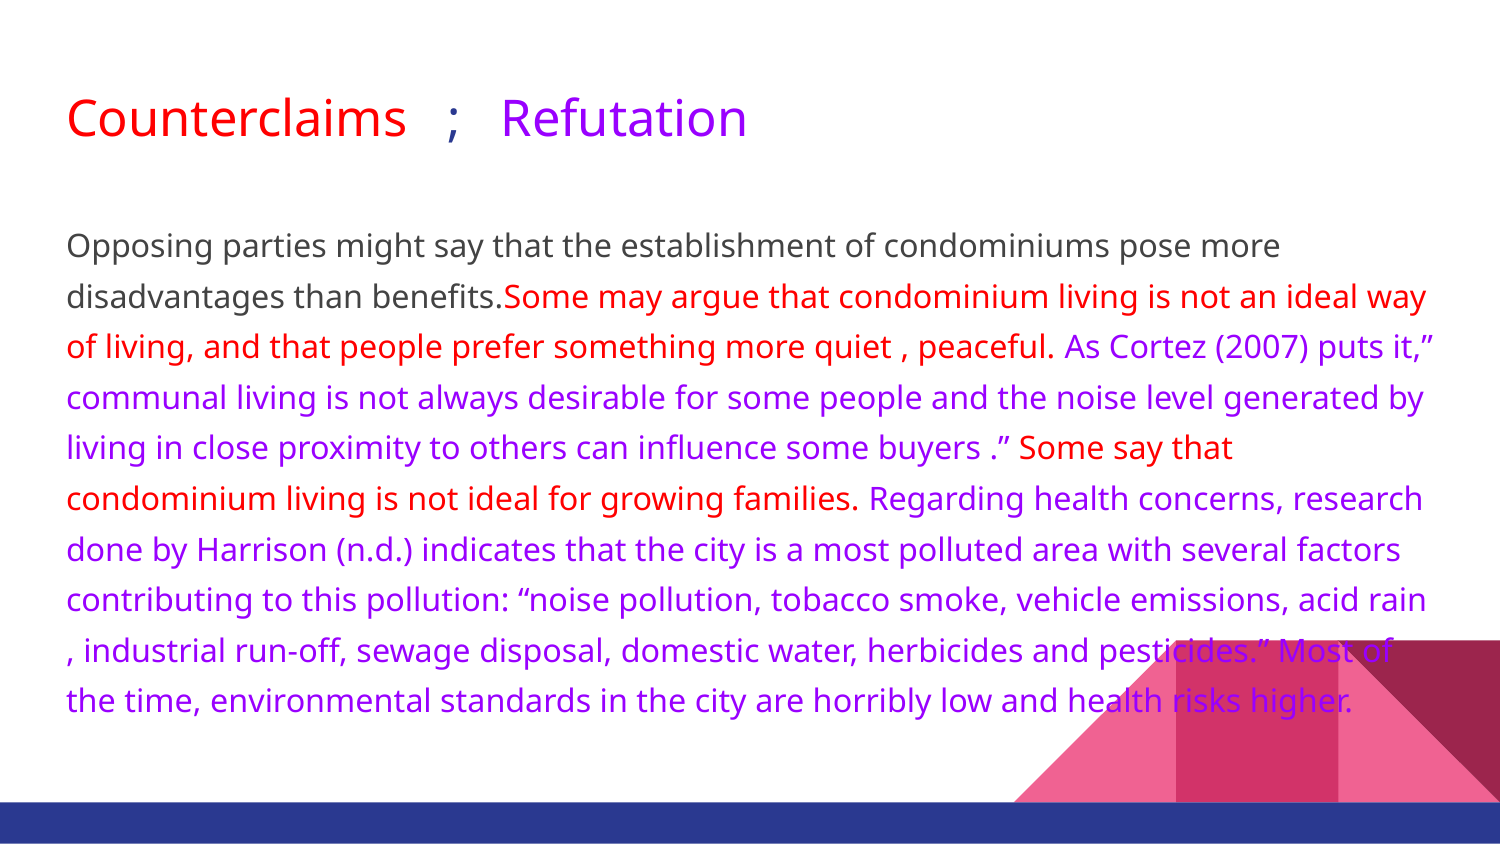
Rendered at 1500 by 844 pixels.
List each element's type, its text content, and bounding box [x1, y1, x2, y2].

list Opposing parties might say that the establishment of condominiums pose more disadvantages than benefits.Some may argue that condominium living is not an ideal way of living, and that people prefer something more quiet , peaceful. As Cortez (2007) puts it,” communal living is not always desirable for some people and the noise level generated by living in close proximity to others can influence some buyers .” Some say that condominium living is not ideal for growing families. Regarding health concerns, research done by Harrison (n.d.) indicates that the city is a most polluted area with several factors contributing to this pollution: “noise pollution, tobacco smoke, vehicle emissions, acid rain , industrial run-off, sewage disposal, domestic water, herbicides and pesticides.” Most of the time, environmental standards in the city are horribly low and health risks higher. [51, 201, 1449, 750]
title Counterclaims ; Refutation [51, 67, 1449, 167]
